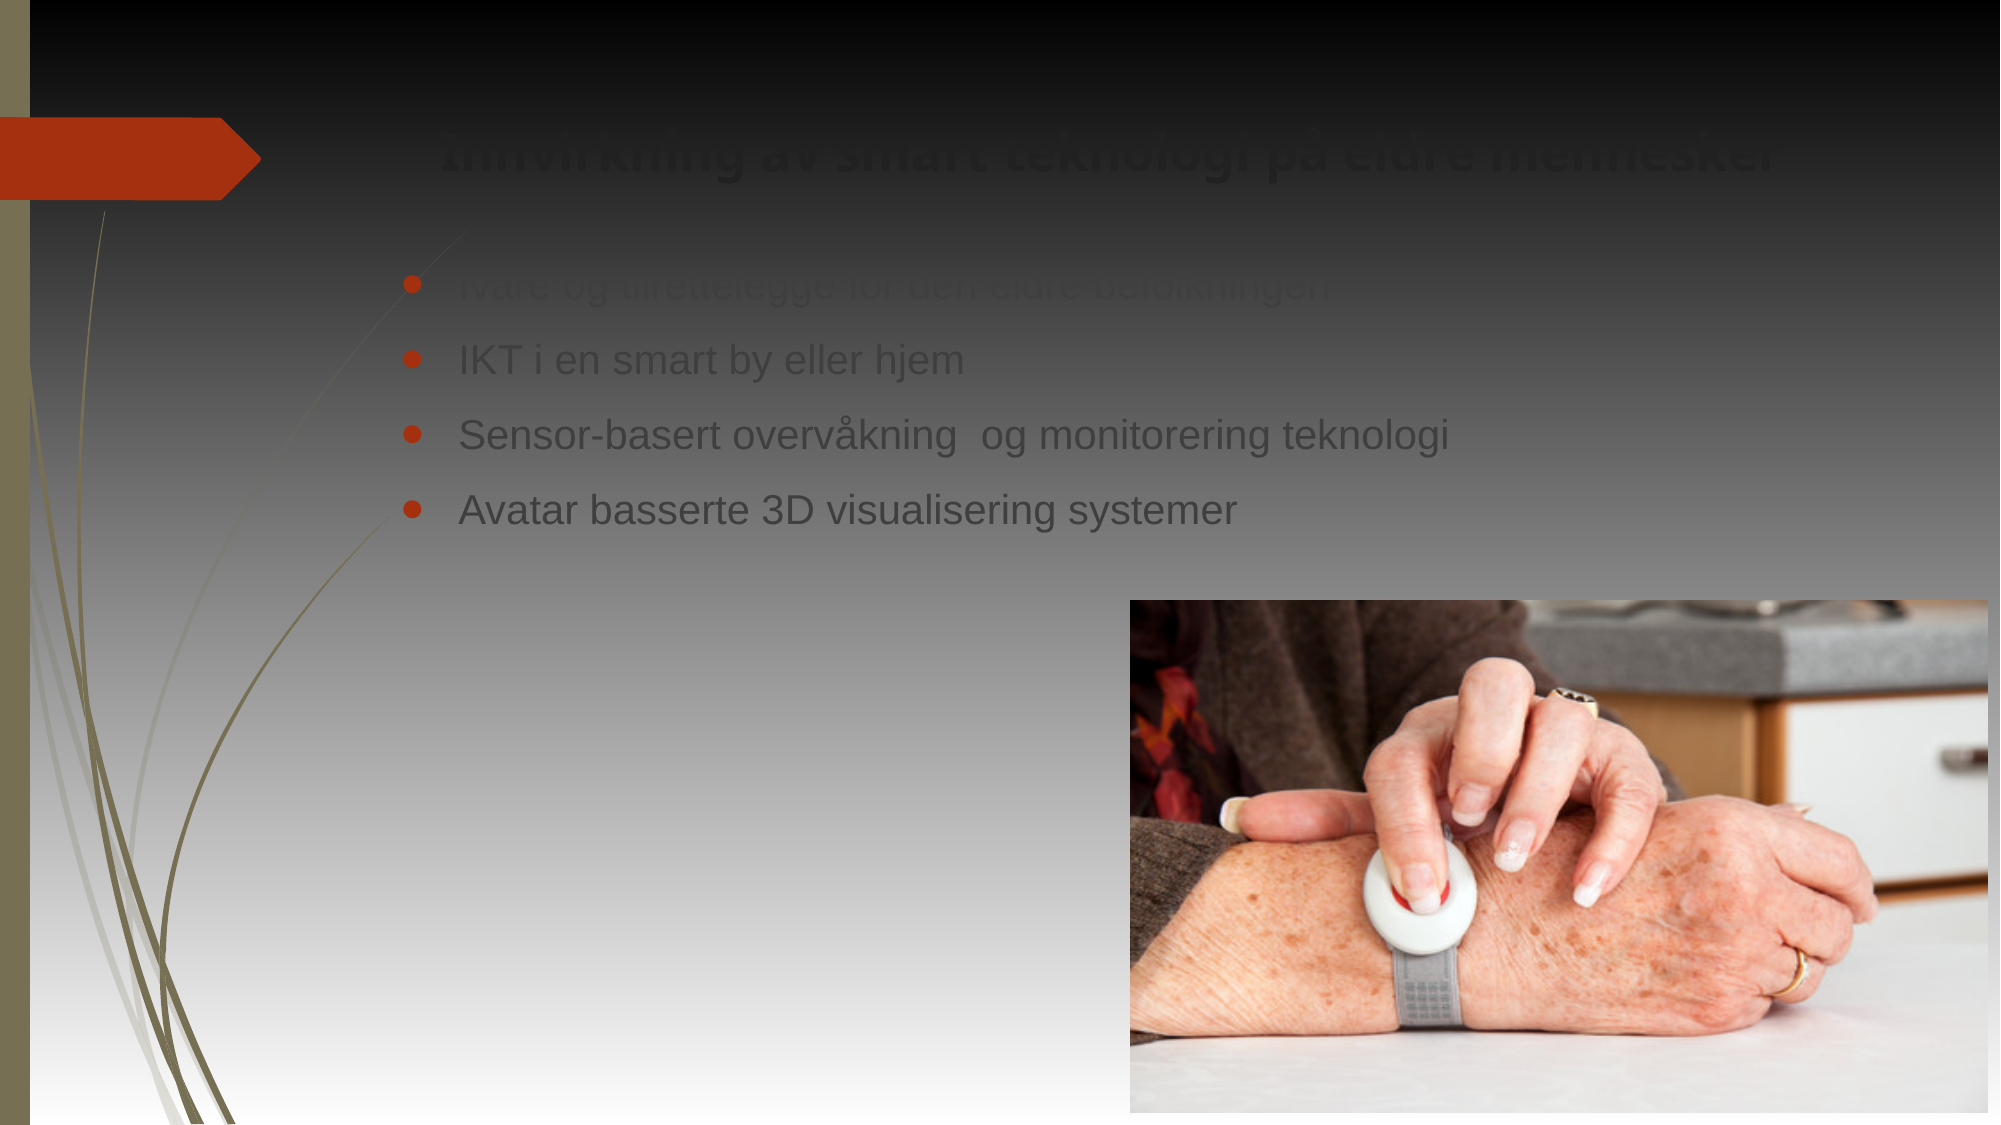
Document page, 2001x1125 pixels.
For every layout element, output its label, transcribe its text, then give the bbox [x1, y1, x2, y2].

list Ivare og tilrettelegge for den eldre befolkningen IKT i en smart by eller hjem Sensor-basert overvåkning og monitorering teknologi Avatar basserte 3D visualisering systemer [368, 224, 1831, 845]
title Innvirkning av smart teknologi på eldre mennesker [425, 102, 1888, 313]
picture [1130, 600, 1988, 1113]
